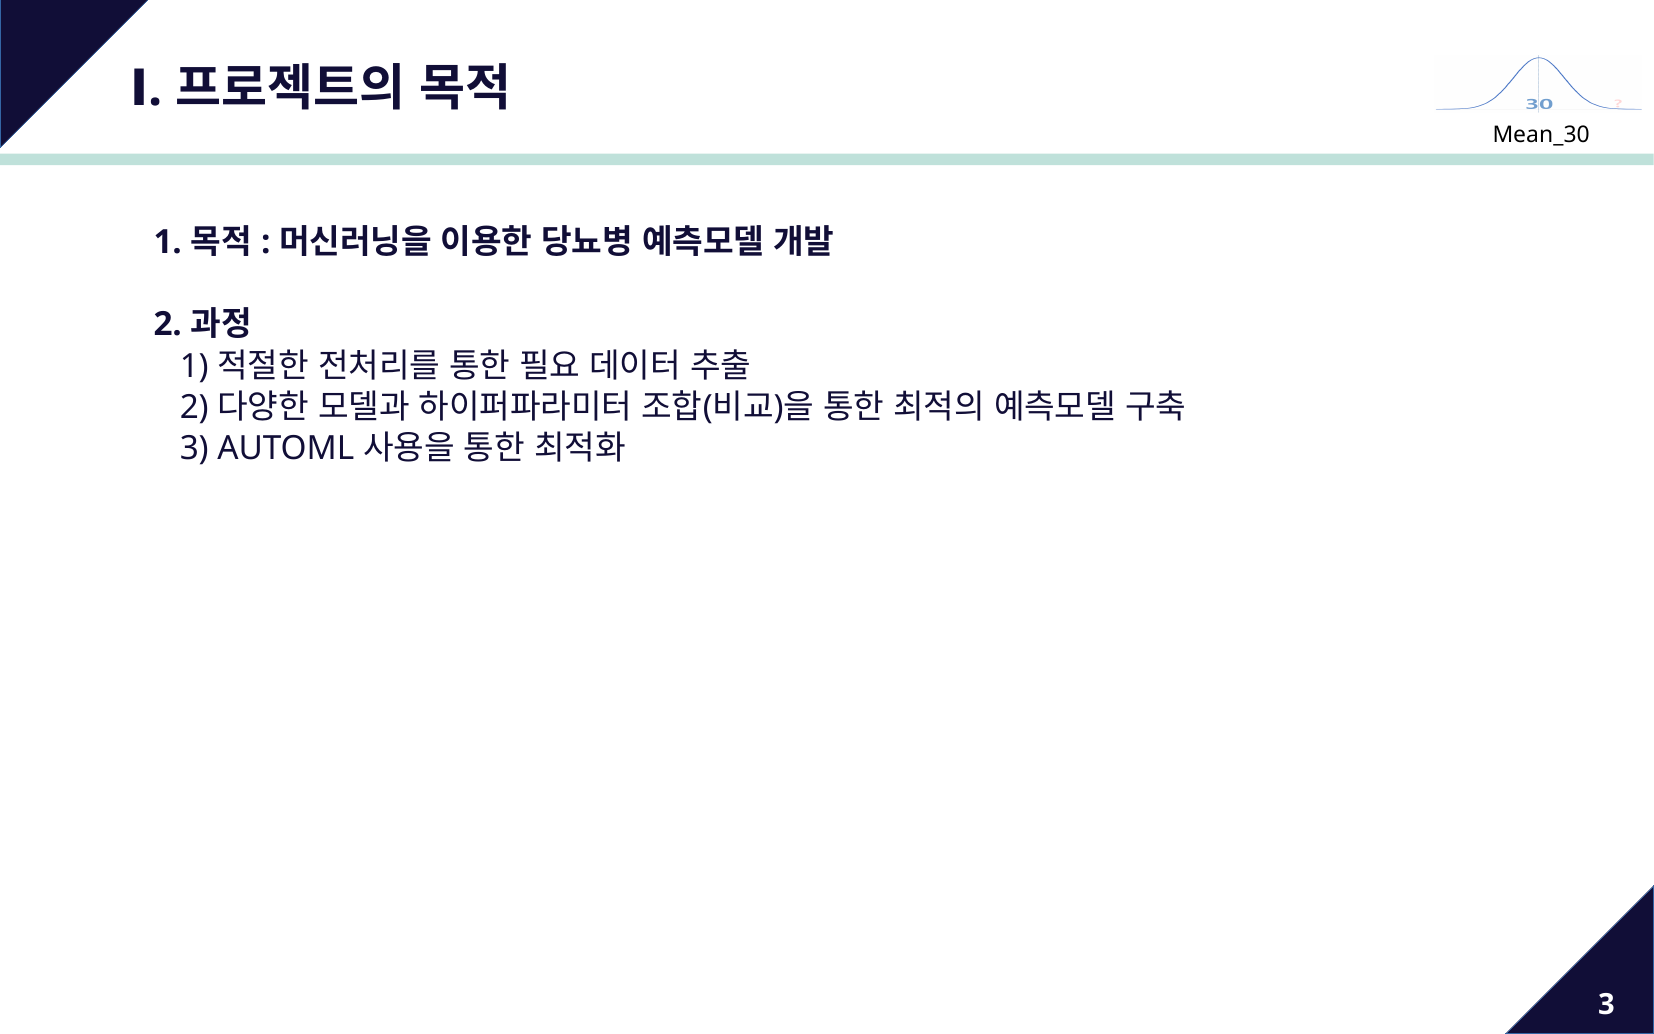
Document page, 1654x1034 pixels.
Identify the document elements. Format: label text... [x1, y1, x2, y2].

text_box <숫자> [1556, 981, 1654, 1025]
list 1. 목적 : 머신러닝을 이용한 당뇨병 예측모델 개발 2. 과정 1) 적절한 전처리를 통한 필요 데이터 추출 2) 다양한 모델과 하이퍼파라미터 조합(비교)을 통한 최적의 예측모델 구축 3) AUTOML 사용을 통한 최적화 [82, 177, 1571, 975]
text_box Mean_30 [1446, 118, 1636, 148]
title Ⅰ. 프로젝트의 목적 [129, 41, 1618, 148]
picture [1434, 55, 1642, 113]
